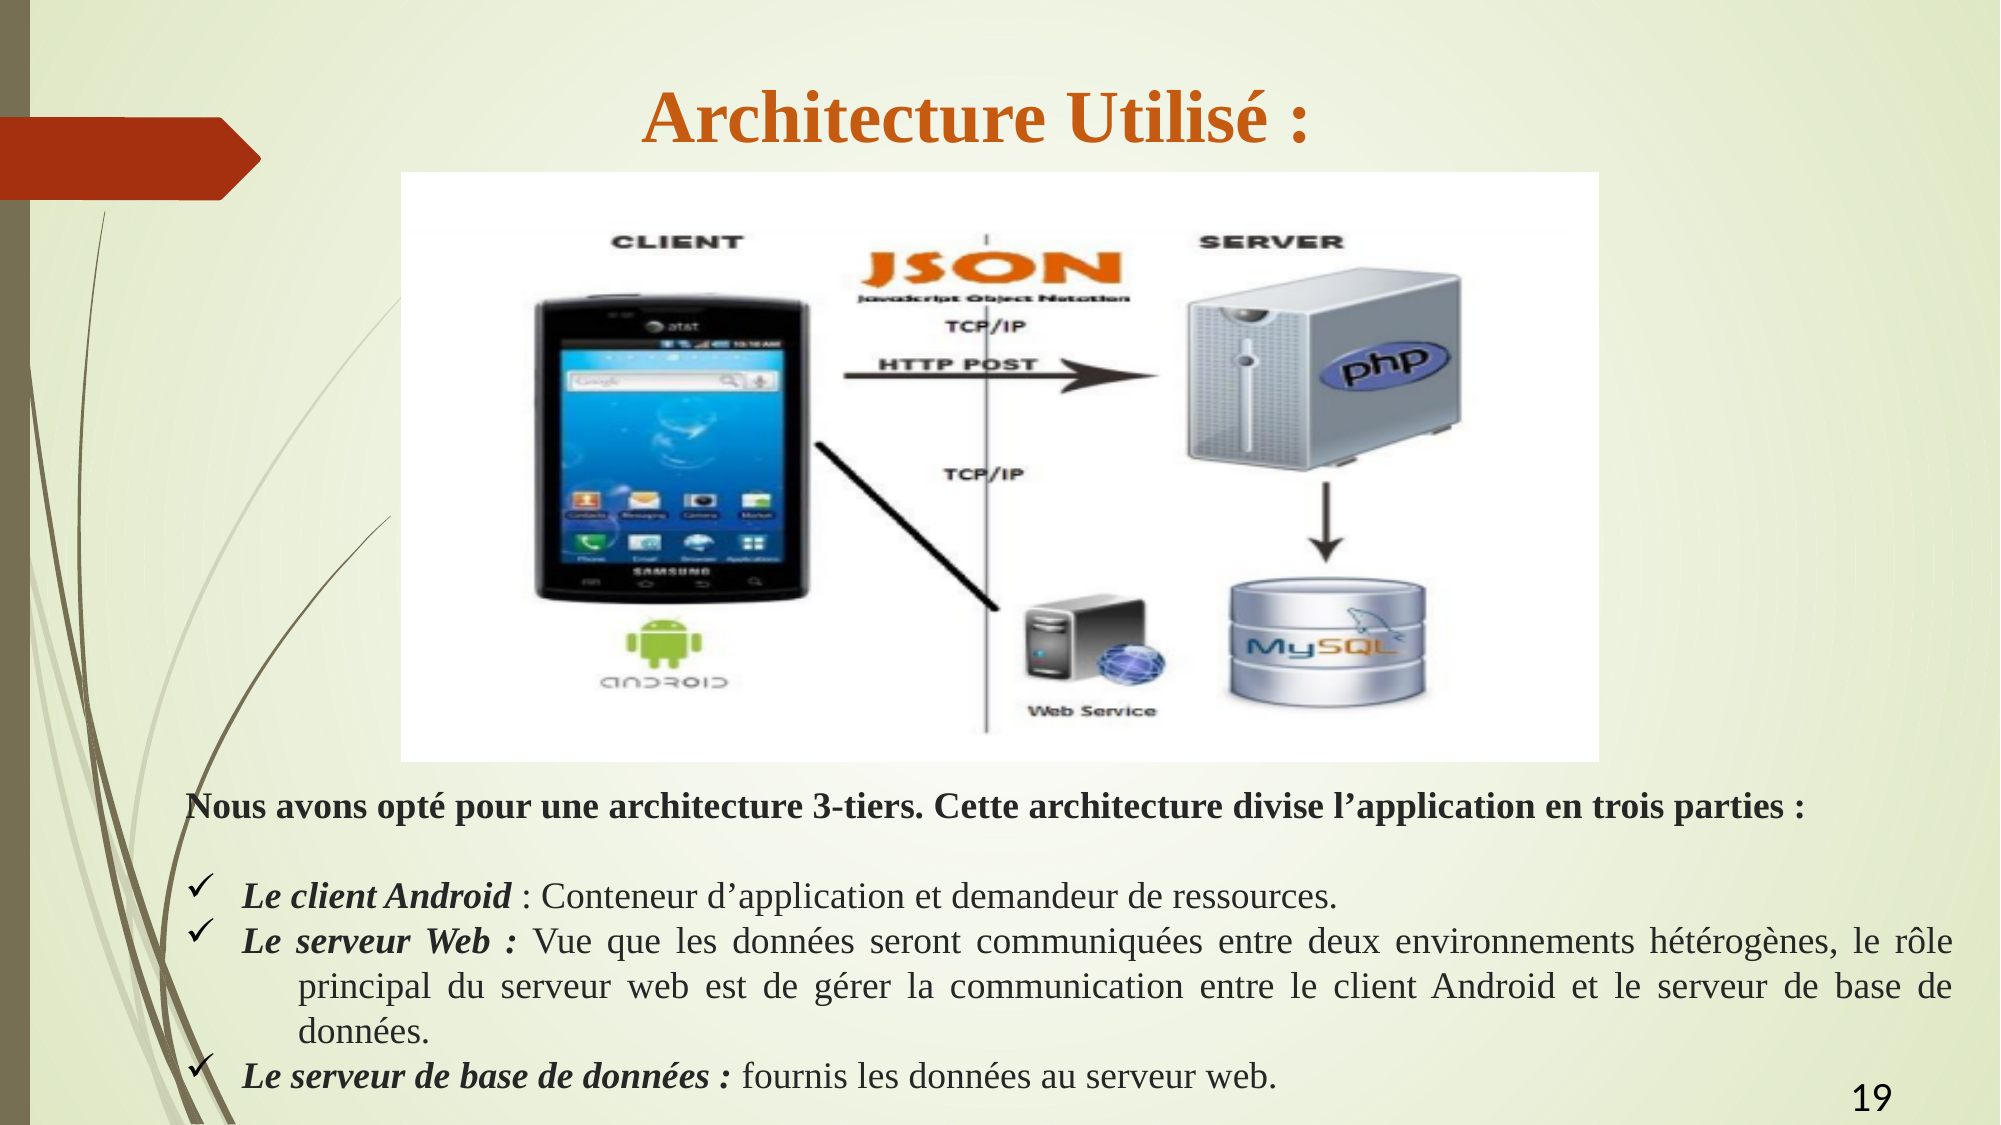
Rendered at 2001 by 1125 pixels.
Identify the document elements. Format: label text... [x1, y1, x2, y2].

text_box Nous avons opté pour une architecture 3-tiers. Cette architecture divise l’application en trois parties : Le client Android : Conteneur d’application et demandeur de ressources. Le serveur Web : Vue que les données seront communiquées entre deux environnements hétérogènes, le rôle principal du serveur web est de gérer la communication entre le client Android et le serveur de base de données. Le serveur de base de données : fournis les données au serveur web. [170, 773, 1971, 1125]
picture [401, 172, 1599, 762]
text_box 19 [1835, 1062, 1978, 1125]
title Architecture Utilisé : [626, 60, 1515, 150]
